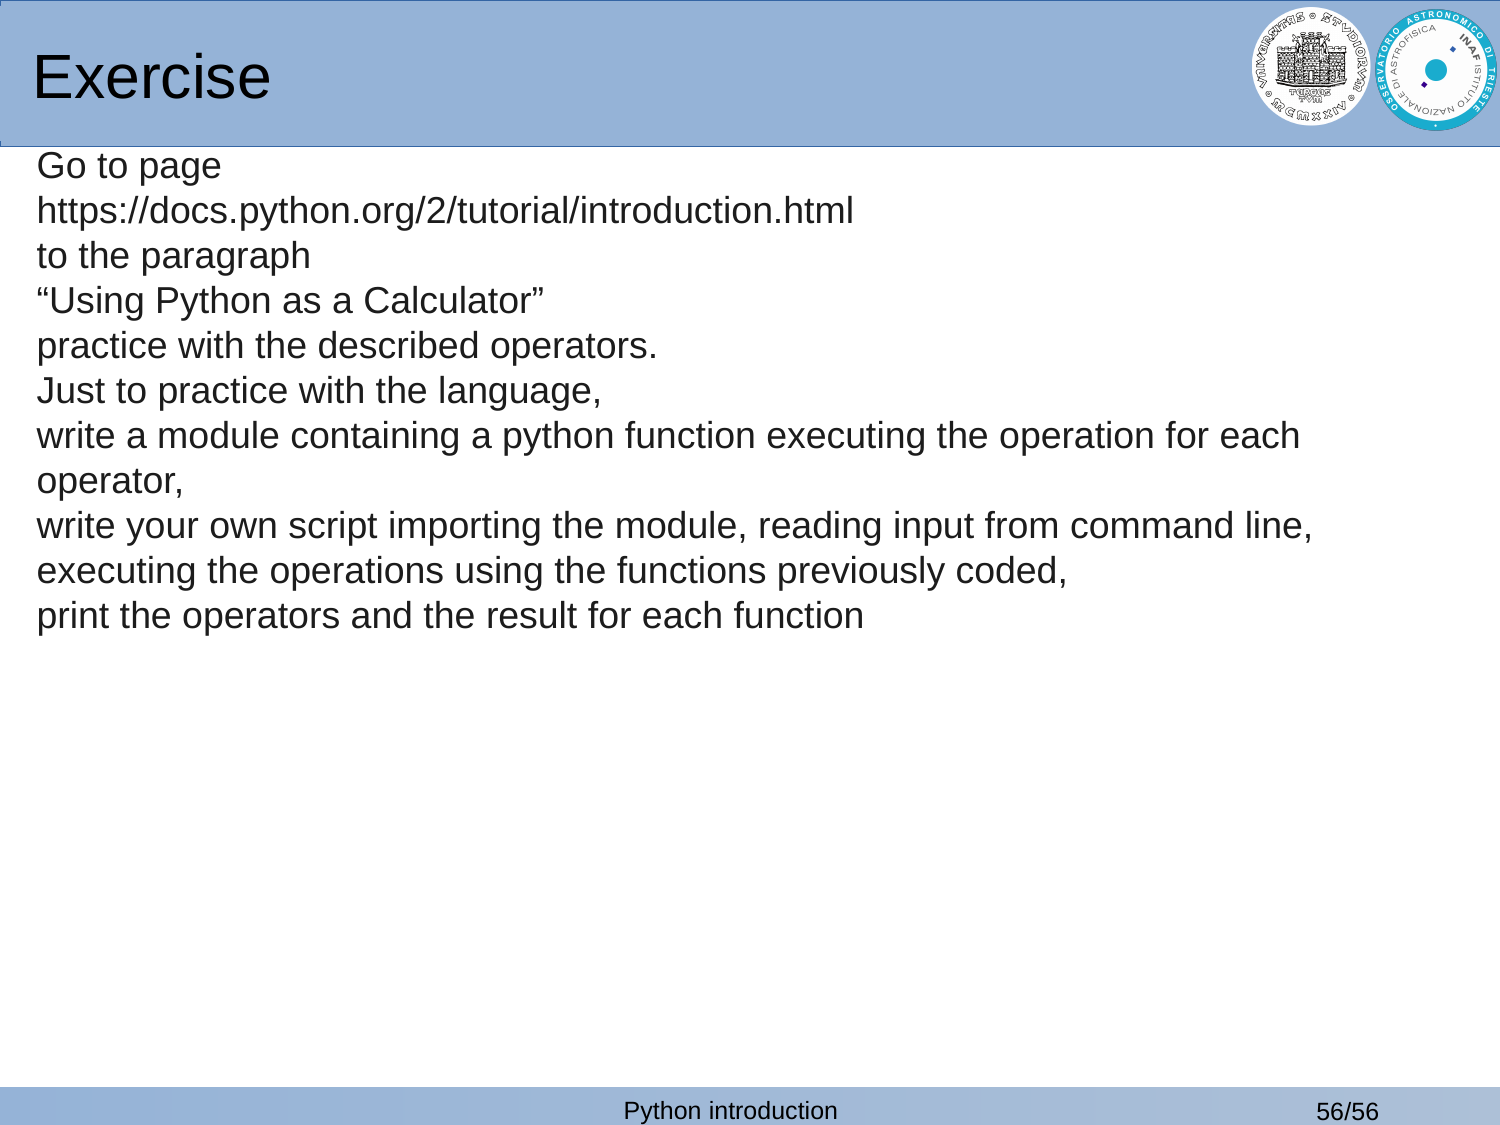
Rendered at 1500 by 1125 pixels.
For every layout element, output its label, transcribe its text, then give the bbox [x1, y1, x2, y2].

picture [1252, 0, 1500, 156]
list Go to page https://docs.python.org/2/tutorial/introduction.html to the paragraph “Using Python as a Calculator” practice with the described operators. Just to practice with the language, write a module containing a python function executing the operation for each operator, write your own script importing the module, reading input from command line, executing the operations using the functions previously coded, print the operators and the result for each function [21, 132, 1455, 1070]
text_box Exercise [0, 5, 1243, 141]
